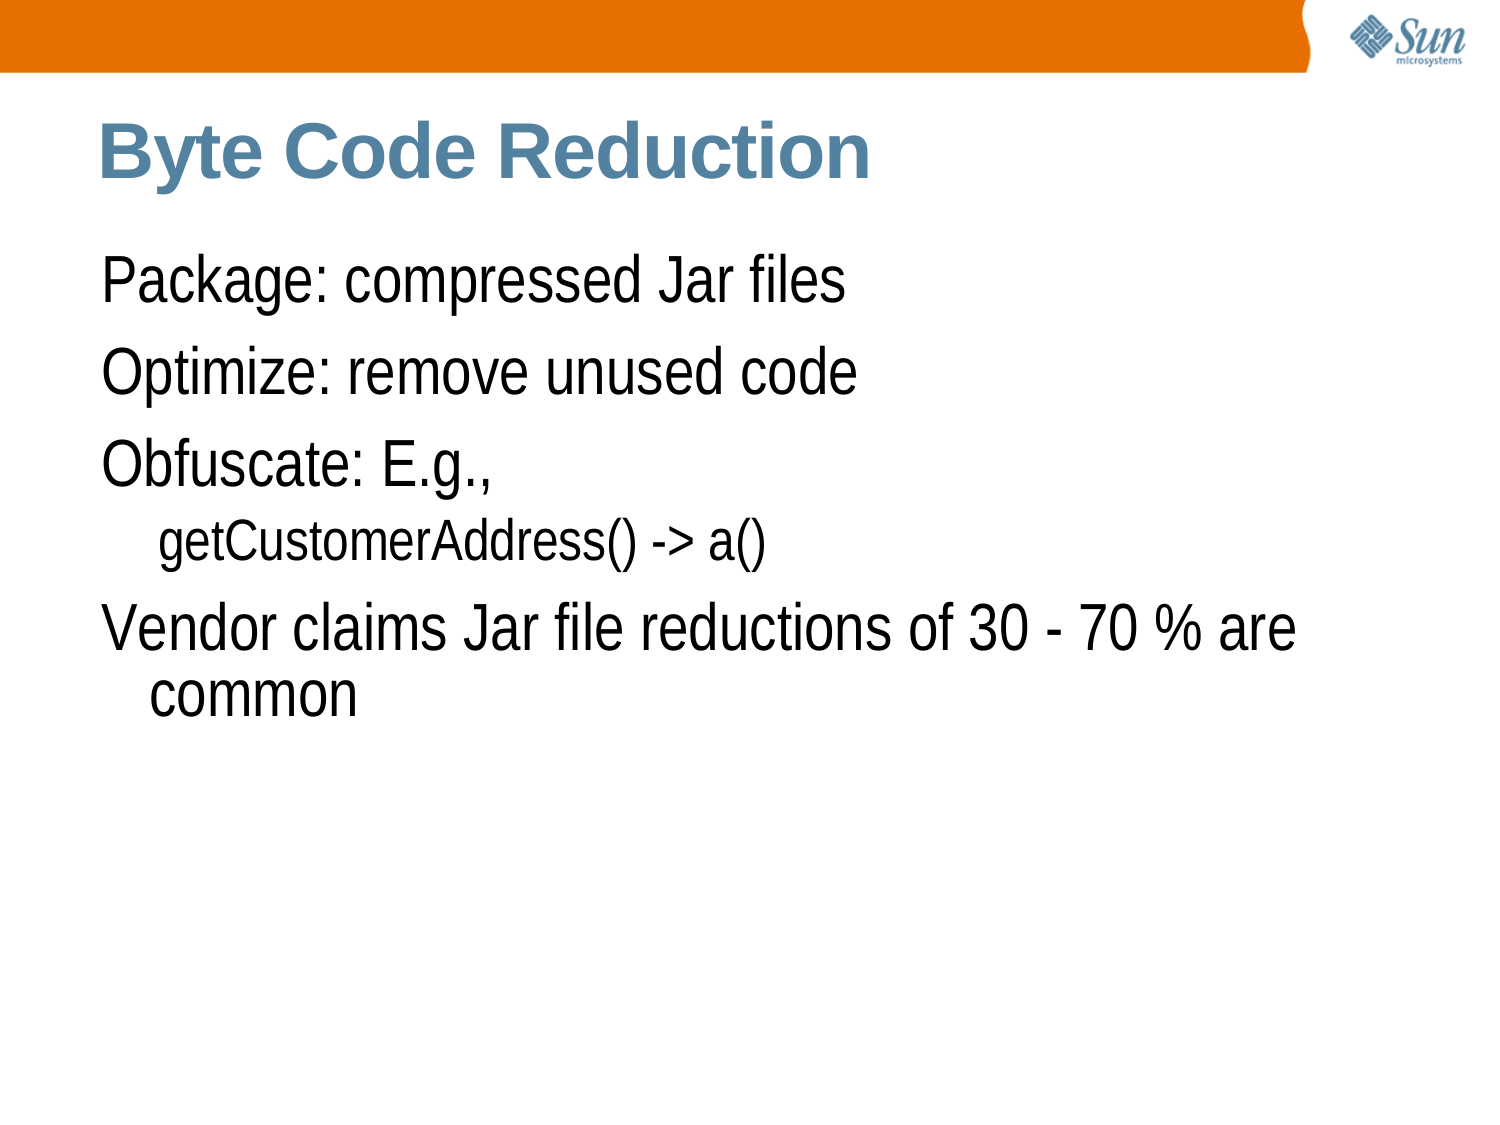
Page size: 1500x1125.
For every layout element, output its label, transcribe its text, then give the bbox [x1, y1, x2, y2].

picture [0, 0, 1500, 75]
list Package: compressed Jar files Optimize: remove unused code Obfuscate: E.g., getCustomerAddress() -> a() Vendor claims Jar file reductions of 30 - 70 % are common [81, 250, 1453, 959]
title Byte Code Reduction [97, 115, 1460, 222]
